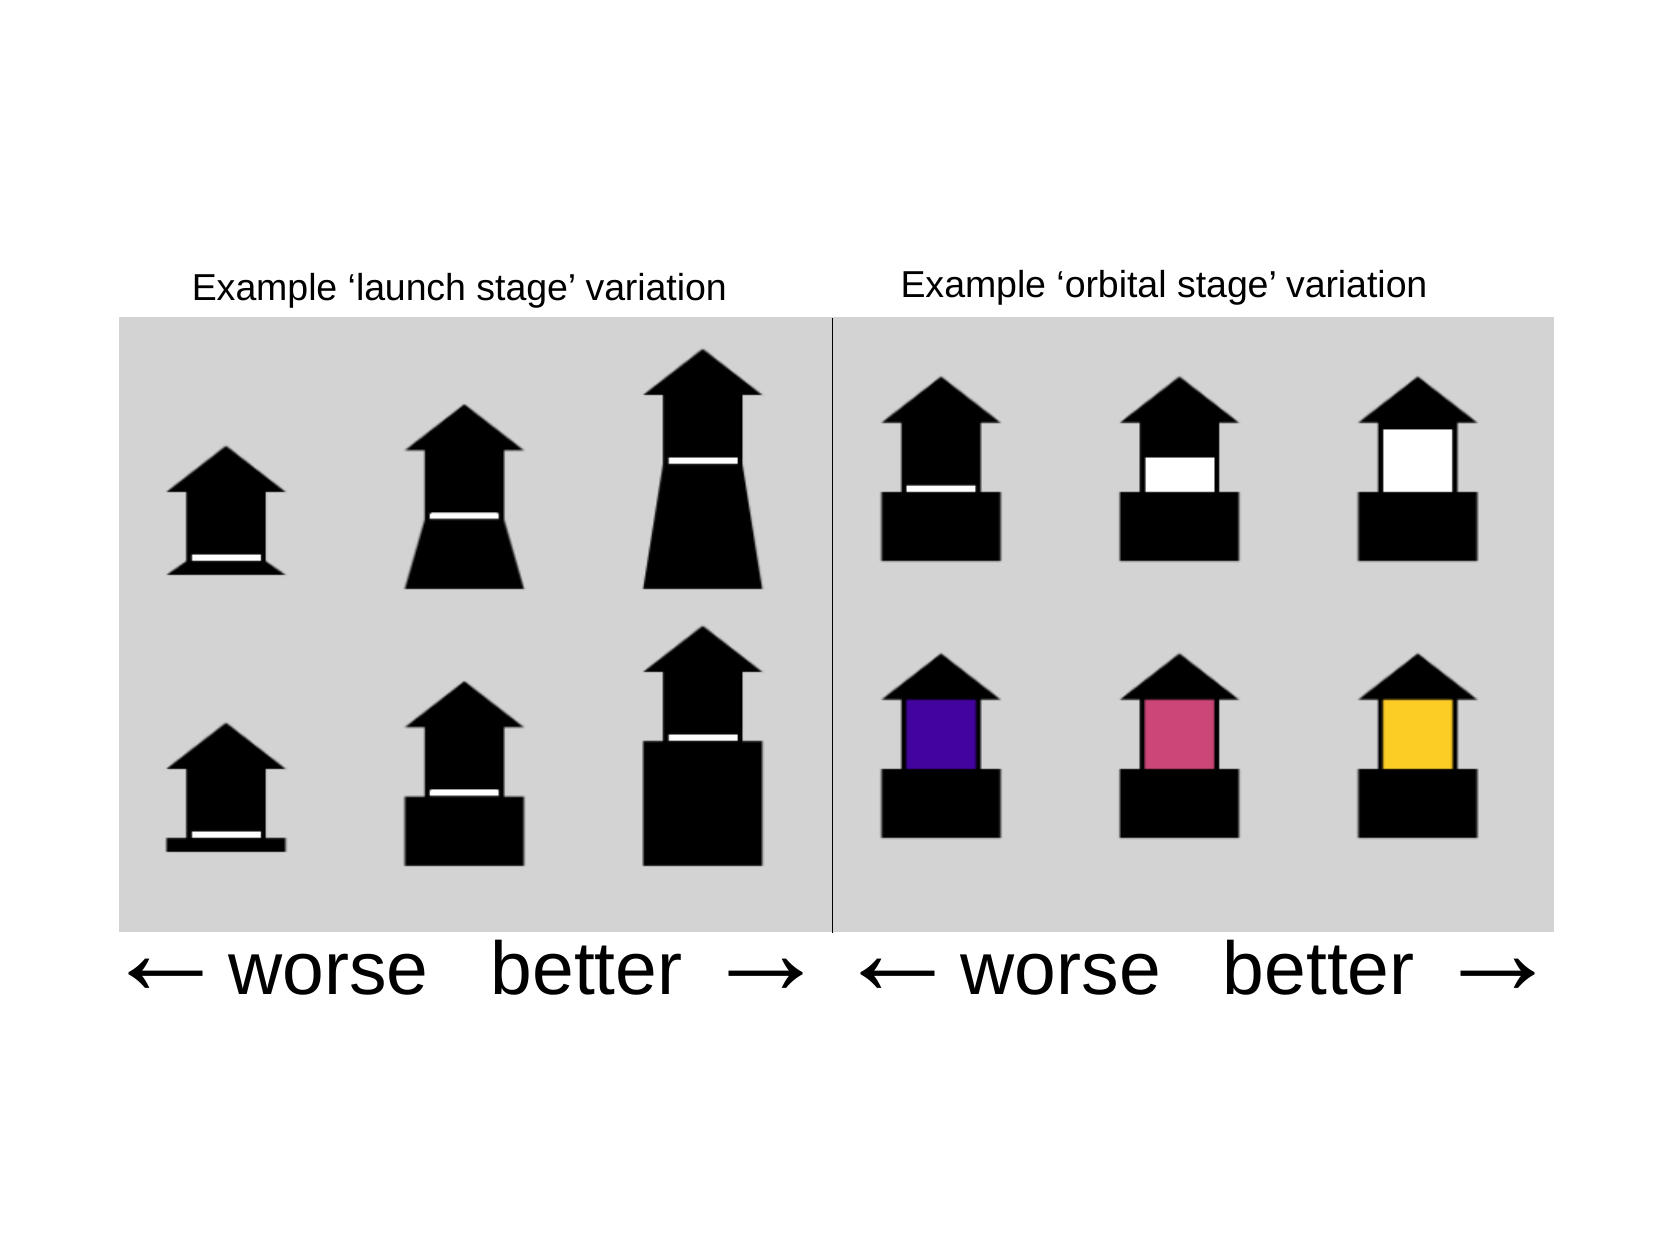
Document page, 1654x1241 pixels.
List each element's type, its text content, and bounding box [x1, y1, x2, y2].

text_box Example ‘orbital stage’ variation [885, 255, 1501, 313]
text_box ←worse better → [820, 874, 1601, 1057]
text_box ←worse better → [88, 874, 820, 1057]
text_box Example ‘launch stage’ variation [177, 259, 792, 316]
picture [119, 317, 1554, 874]
